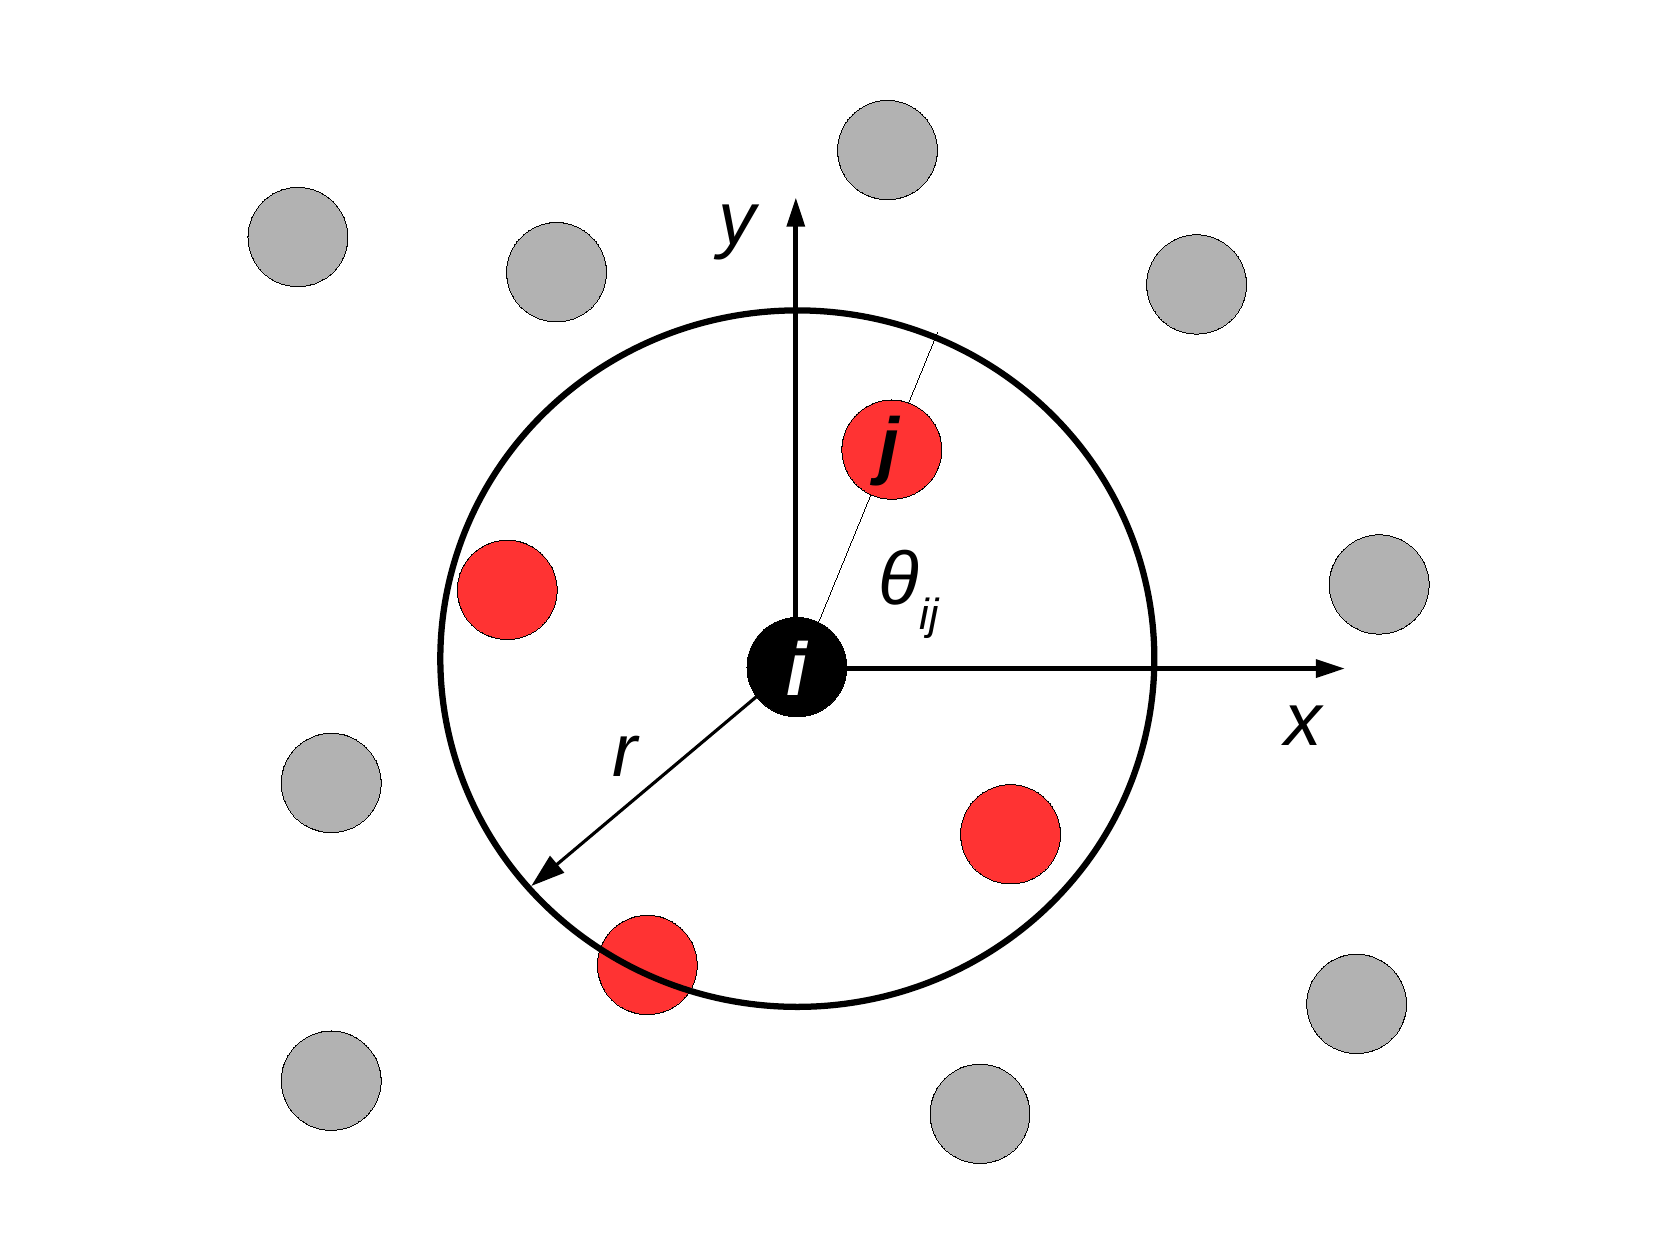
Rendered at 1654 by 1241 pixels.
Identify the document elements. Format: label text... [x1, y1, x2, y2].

text_box [1306, 954, 1407, 1054]
text_box r [597, 700, 721, 804]
text_box [506, 222, 607, 322]
text_box [1329, 534, 1430, 635]
text_box [746, 624, 771, 710]
text_box [457, 540, 558, 640]
text_box [837, 100, 938, 200]
text_box [601, 915, 698, 988]
text_box [281, 733, 382, 833]
text_box θij [863, 529, 987, 651]
text_box j [863, 395, 987, 498]
text_box [281, 1030, 382, 1131]
text_box [1146, 234, 1247, 335]
text_box [597, 952, 688, 1015]
text_box y [703, 169, 827, 272]
text_box [841, 409, 863, 491]
text_box [247, 187, 348, 287]
text_box [960, 784, 1061, 884]
text_box i [771, 619, 895, 723]
text_box [930, 1064, 1030, 1164]
text_box x [1269, 670, 1393, 773]
